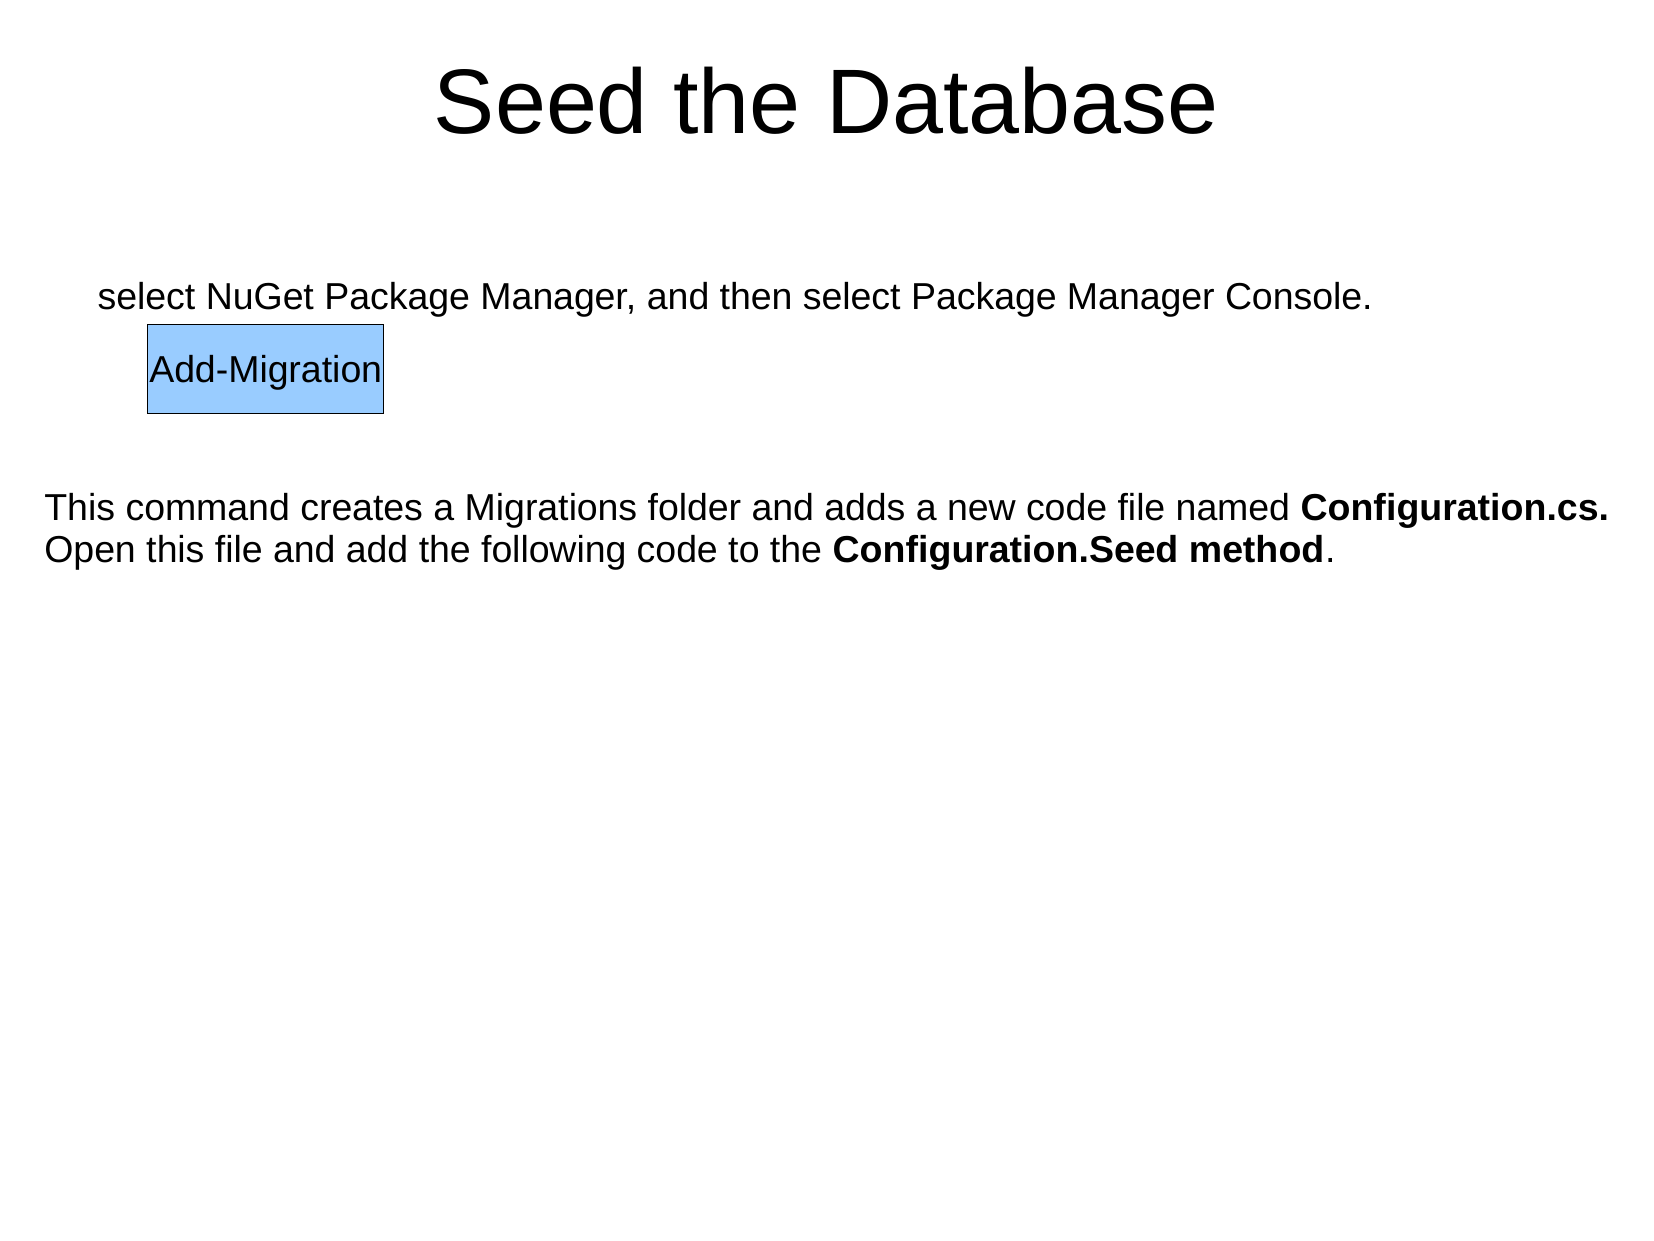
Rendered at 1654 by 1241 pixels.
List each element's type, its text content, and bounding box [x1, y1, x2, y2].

text_box Add-Migration [147, 324, 384, 414]
text_box select NuGet Package Manager, and then select Package Manager Console. [72, 267, 1388, 325]
title Seed the Database [82, 49, 1571, 257]
text_box This command creates a Migrations folder and adds a new code file named Configuration.cs. Open this file and add the following code to the Configuration.Seed method. [29, 479, 1654, 623]
